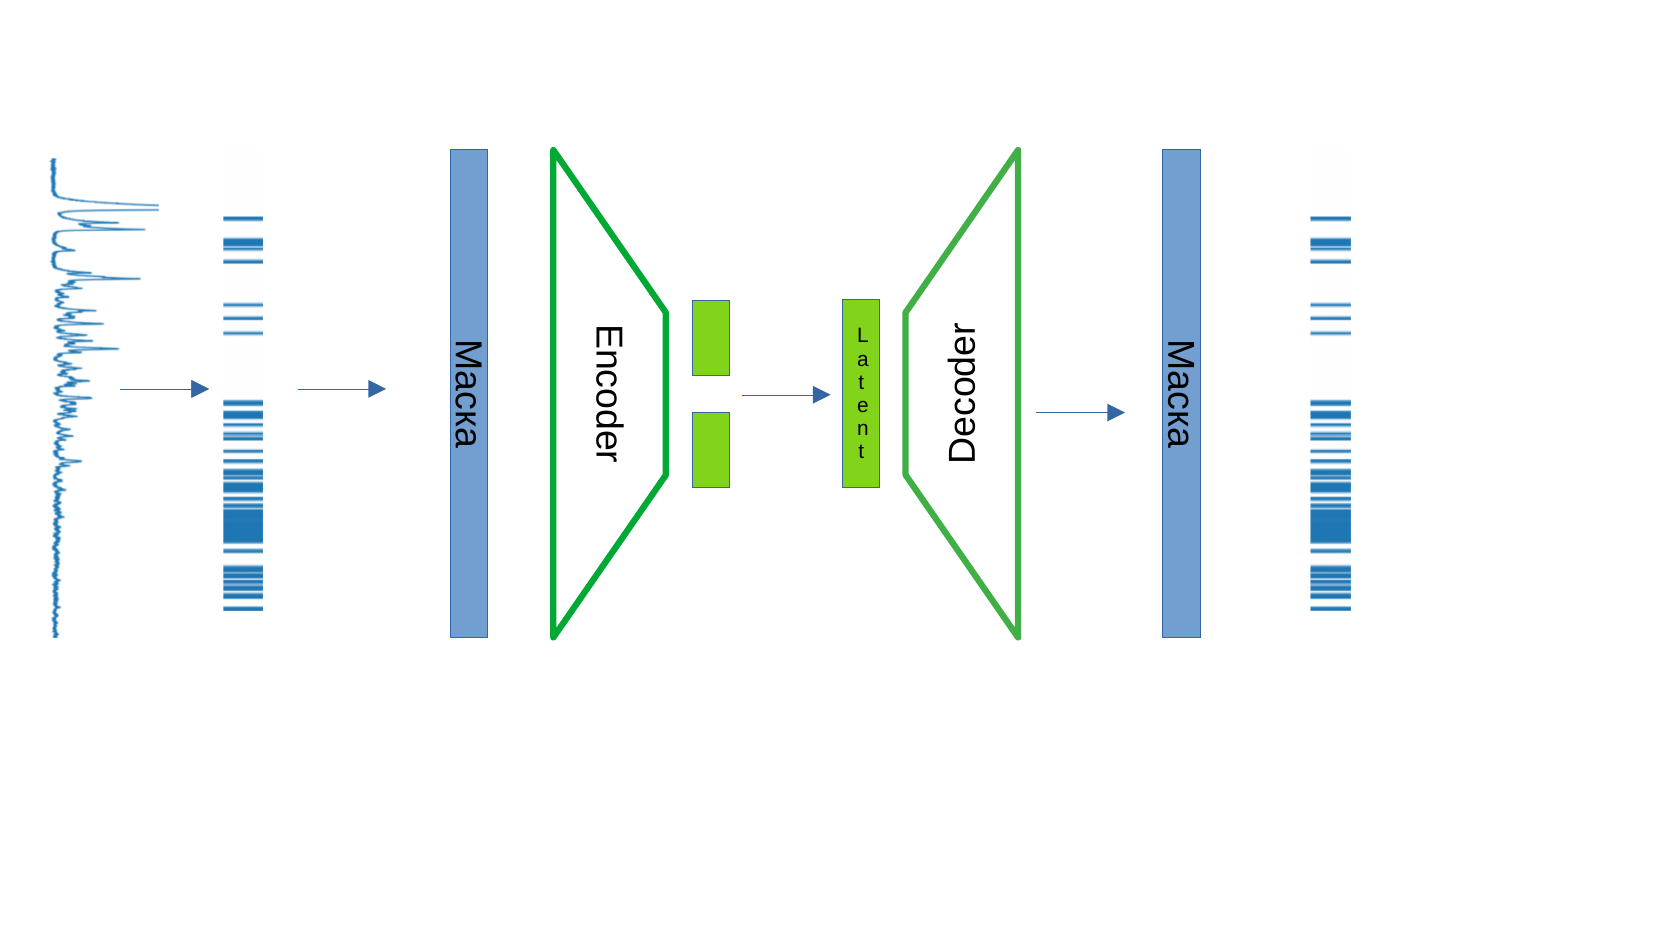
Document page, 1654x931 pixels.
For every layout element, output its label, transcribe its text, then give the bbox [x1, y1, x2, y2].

text_box Маска [450, 149, 488, 638]
picture [1310, 150, 1351, 611]
text_box [692, 412, 730, 488]
picture [37, 158, 159, 638]
picture [223, 150, 263, 611]
text_box Маска [1162, 149, 1201, 638]
text_box Latent [842, 299, 880, 488]
text_box [692, 300, 730, 376]
